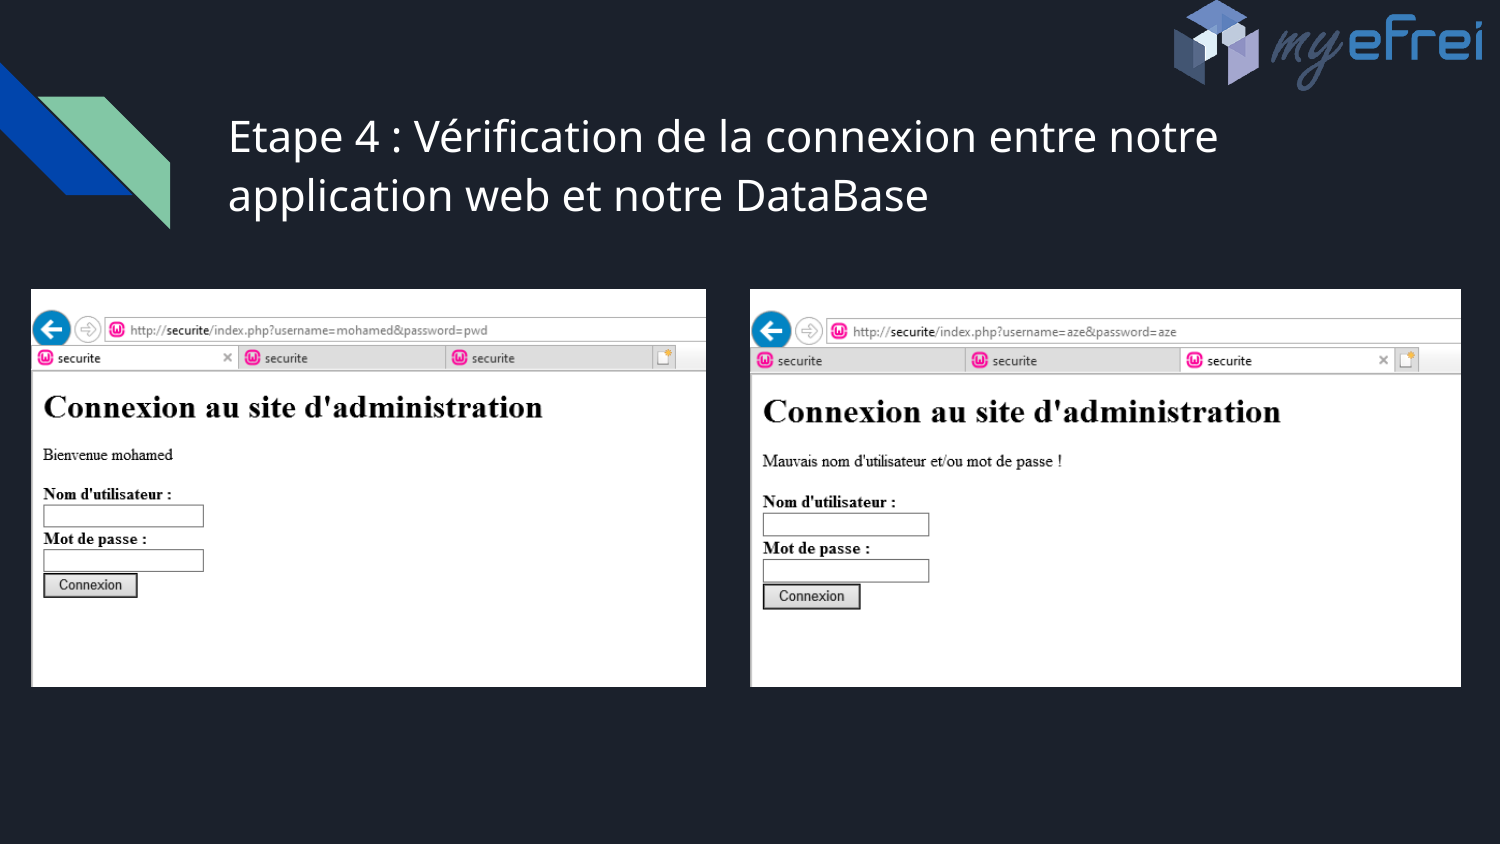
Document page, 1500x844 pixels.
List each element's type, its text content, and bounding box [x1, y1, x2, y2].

picture [750, 289, 1461, 687]
picture [1174, 0, 1482, 91]
title Etape 4 : Vérification de la connexion entre notre application web et notre DataBase [212, 90, 1368, 241]
picture [31, 289, 706, 687]
